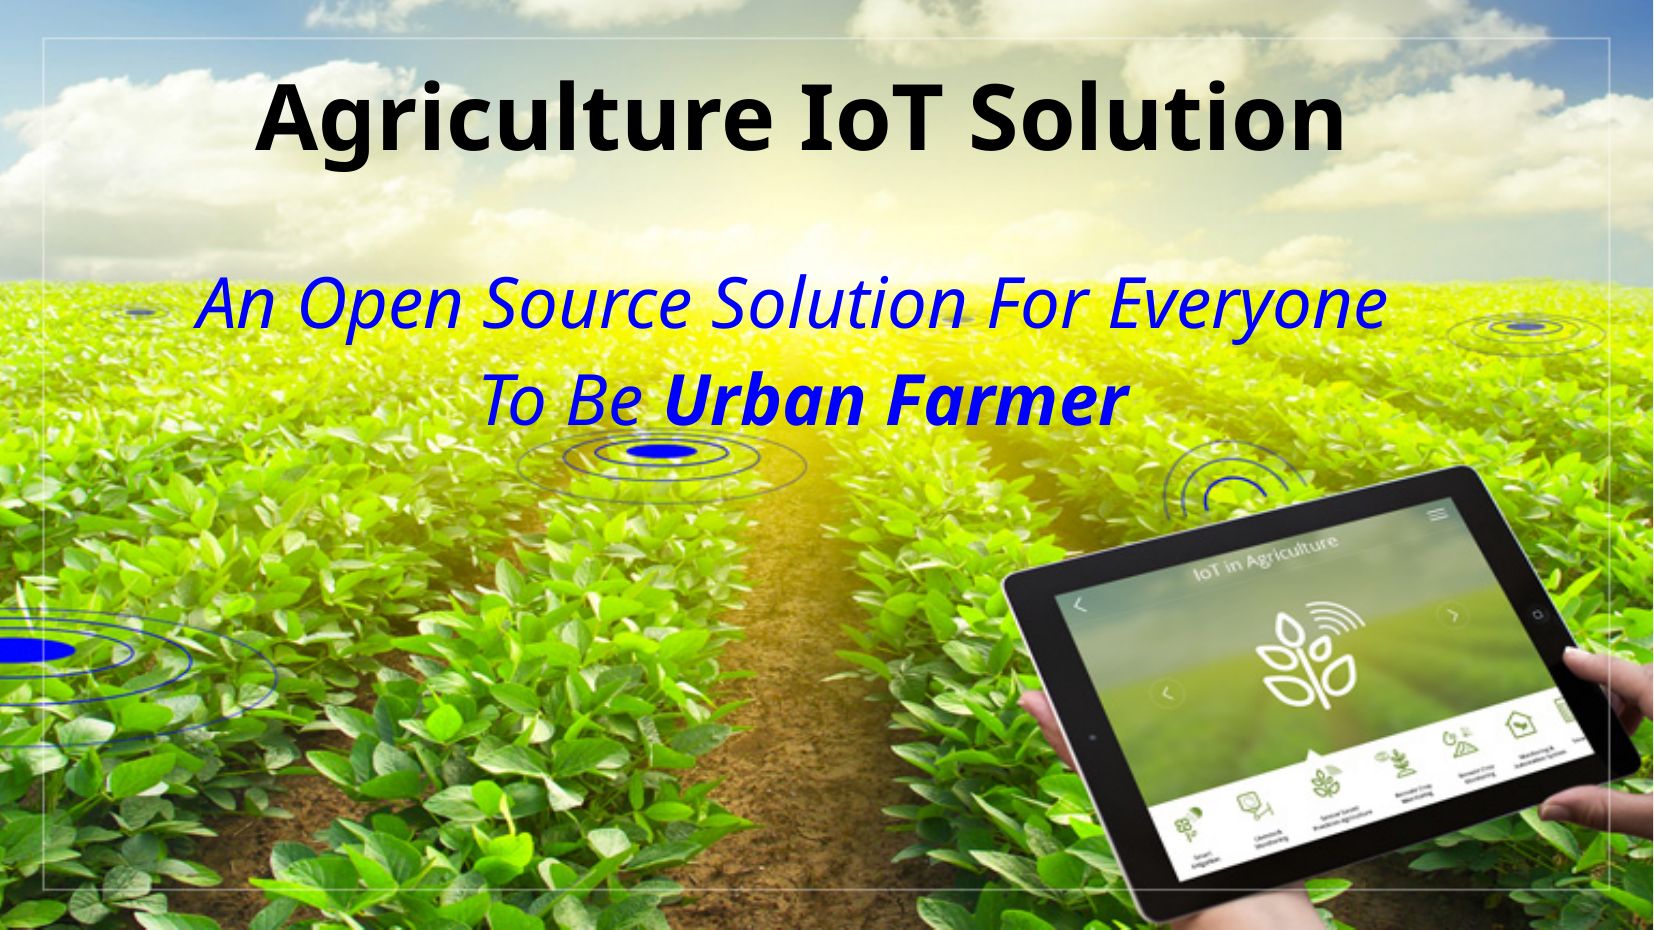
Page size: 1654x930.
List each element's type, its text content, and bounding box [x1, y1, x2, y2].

picture [0, 0, 1654, 930]
title Agriculture IoT Solution [82, 36, 1571, 193]
text_box An Open Source Solution For Everyone To Be Urban Farmer [58, 40, 1547, 580]
